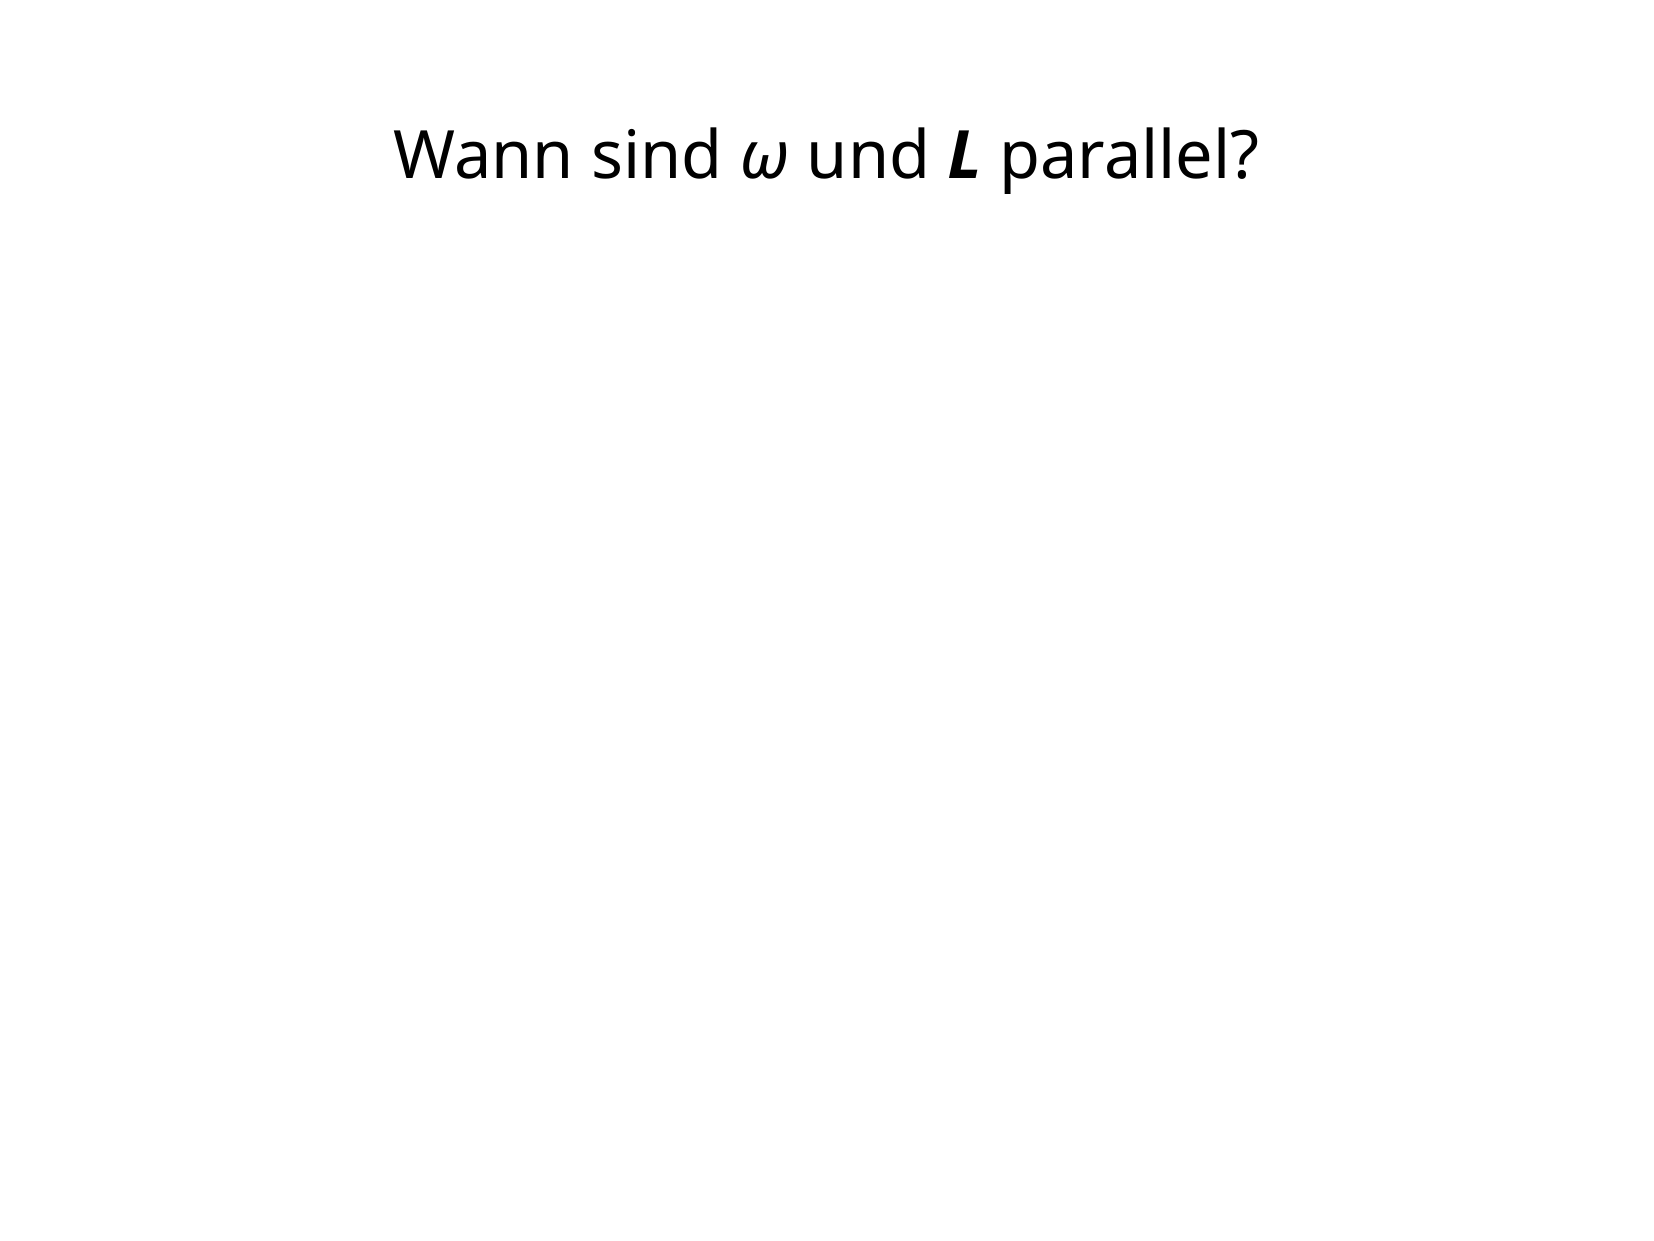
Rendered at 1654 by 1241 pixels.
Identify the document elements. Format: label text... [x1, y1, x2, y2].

title Wann sind ω und L parallel? [82, 49, 1571, 257]
